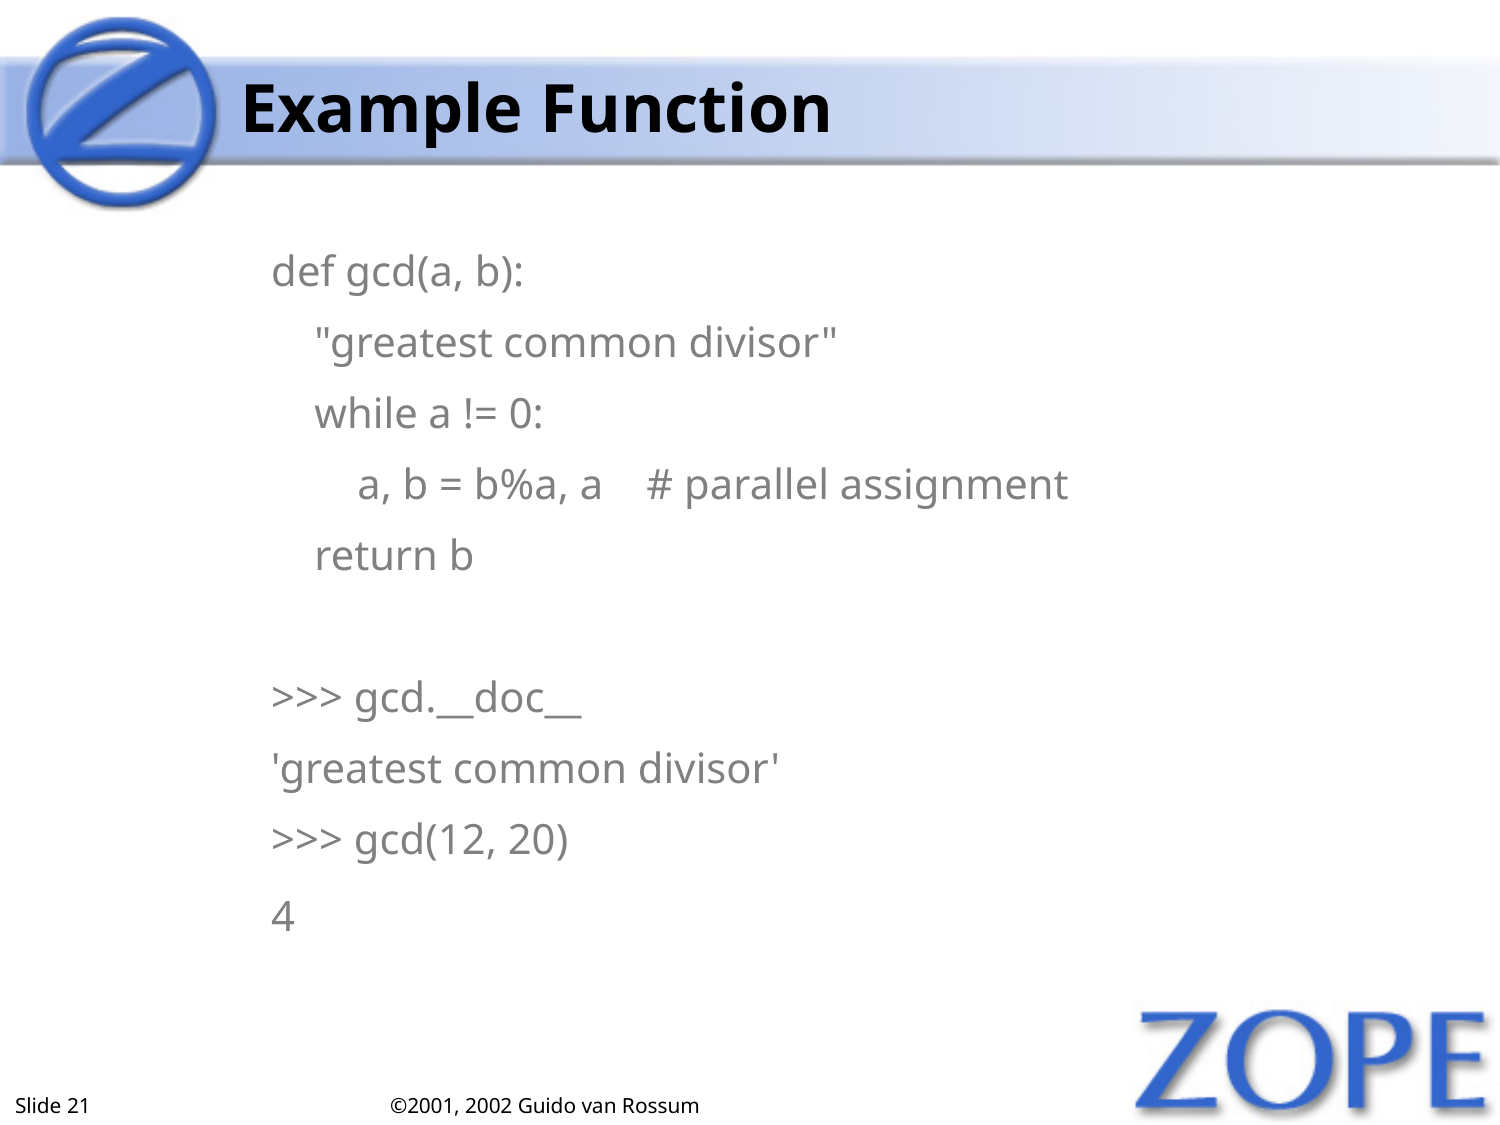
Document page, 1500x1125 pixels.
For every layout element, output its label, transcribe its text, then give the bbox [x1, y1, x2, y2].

list def gcd(a, b): "greatest common divisor" while a != 0: a, b = b%a, a # parallel assignment return b >>> gcd.__doc__ 'greatest common divisor' >>> gcd(12, 20) 4 [200, 237, 1388, 1001]
title Example Function [225, 50, 1467, 163]
